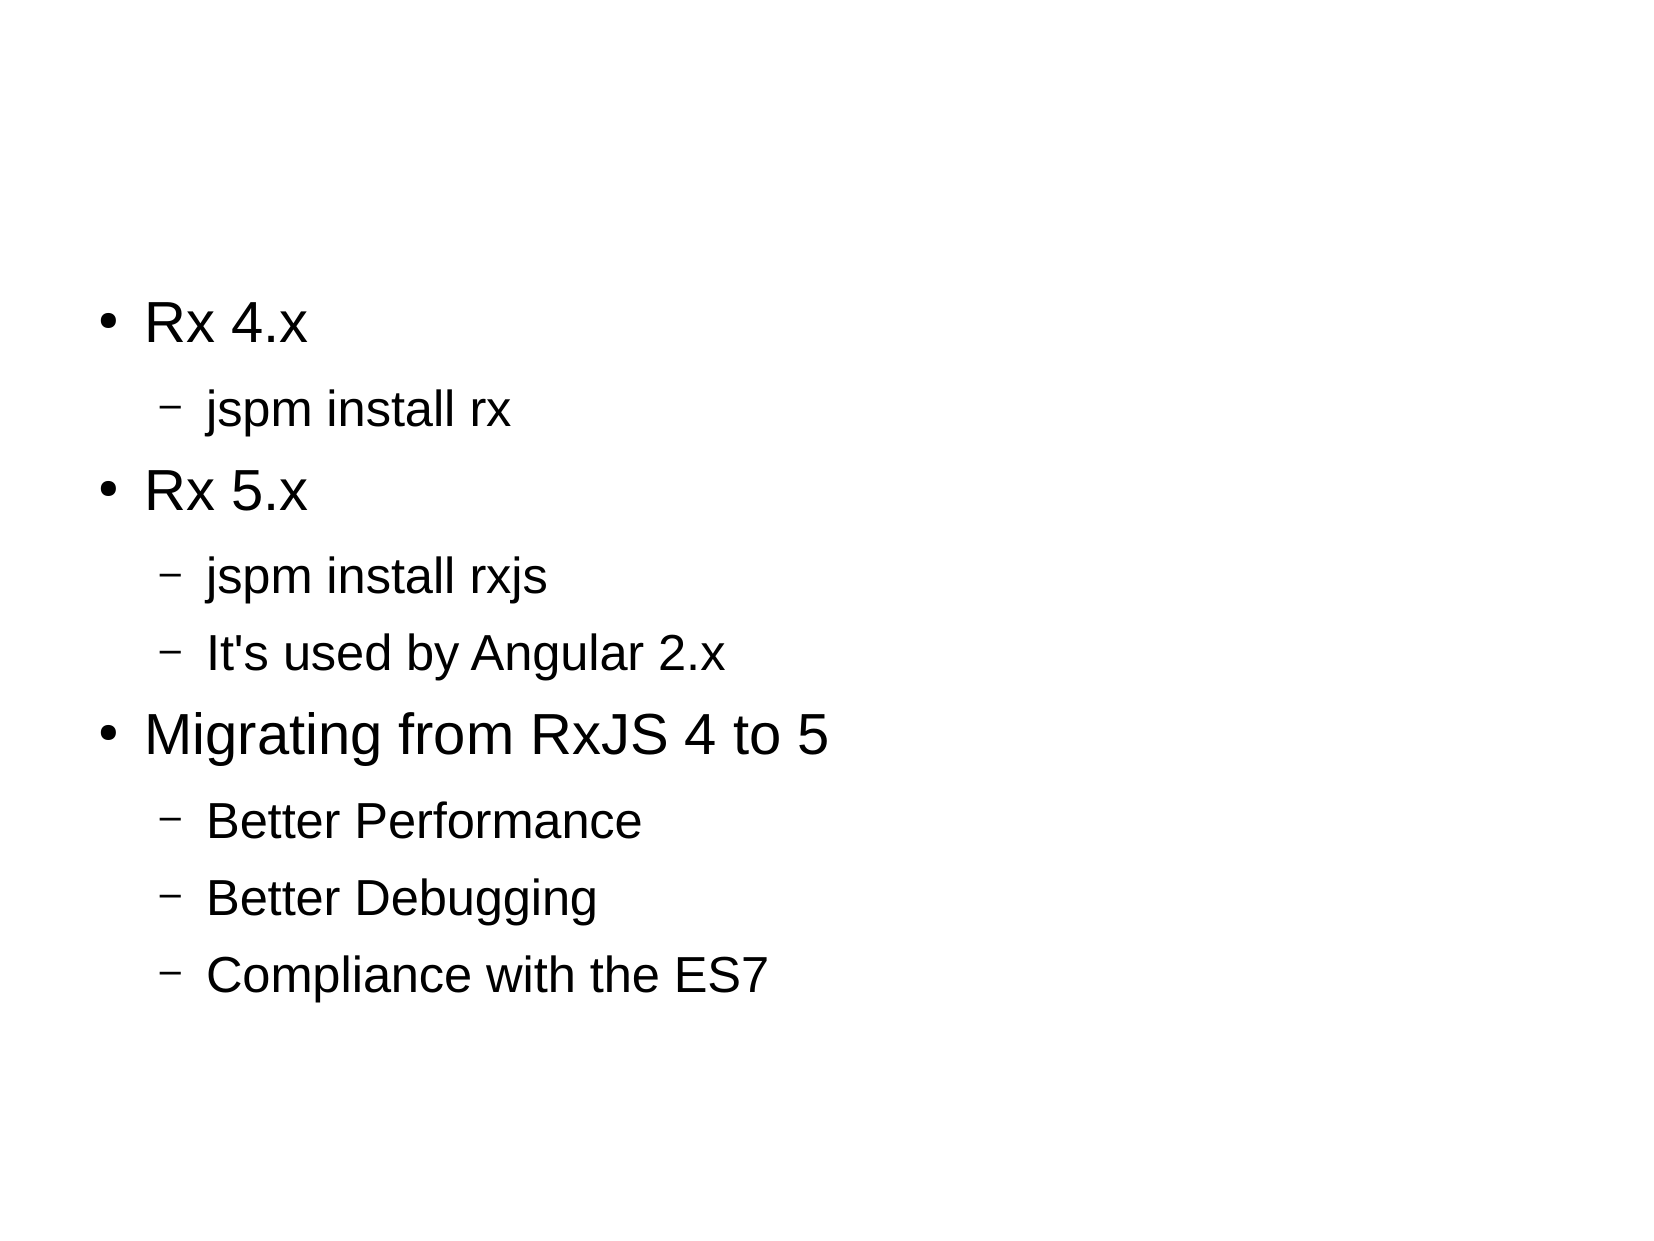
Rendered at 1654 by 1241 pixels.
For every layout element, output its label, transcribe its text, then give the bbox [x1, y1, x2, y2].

list Rx 4.x jspm install rx Rx 5.x jspm install rxjs It's used by Angular 2.x Migrating from RxJS 4 to 5 Better Performance Better Debugging Compliance with the ES7 [82, 290, 1571, 1010]
